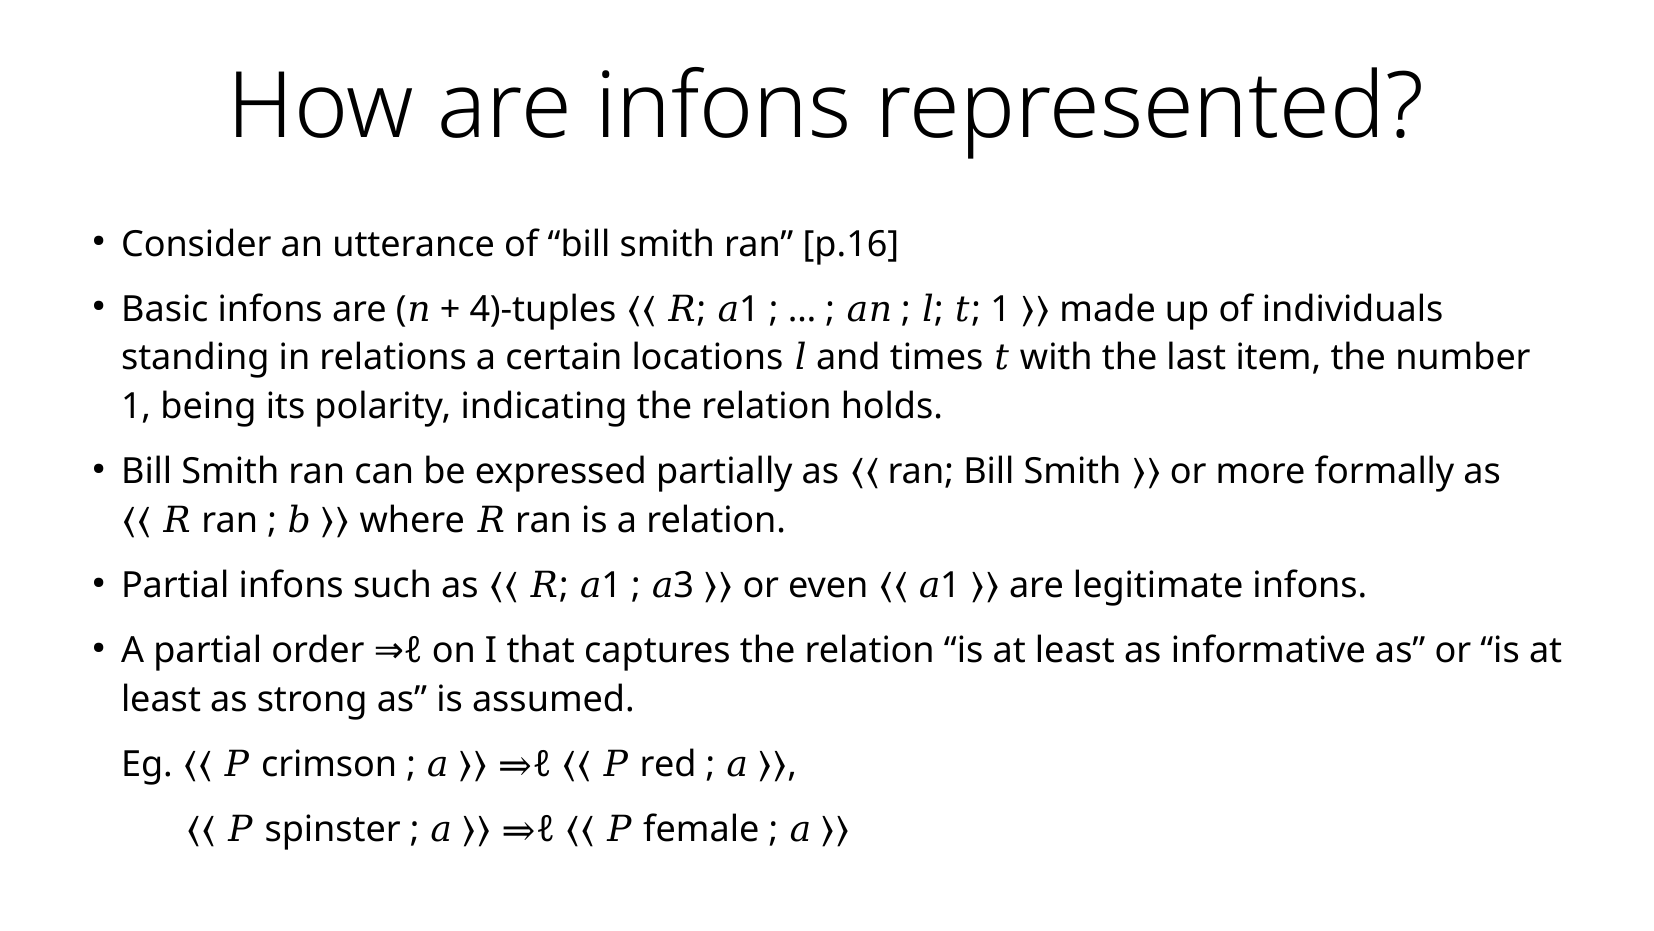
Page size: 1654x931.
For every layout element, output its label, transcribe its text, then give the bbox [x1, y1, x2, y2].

list Consider an utterance of “bill smith ran” [p.16] Basic infons are (𝑛 + 4)-tuples ⟨⟨ 𝑅; 𝑎1 ; … ; 𝑎𝑛 ; 𝑙; 𝑡; 1 ⟩⟩ made up of individuals standing in relations a certain locations 𝑙 and times 𝑡 with the last item, the number 1, being its polarity, indicating the relation holds. Bill Smith ran can be expressed partially as ⟨⟨ ran; Bill Smith ⟩⟩ or more formally as ⟨⟨ 𝑅 ran ; 𝑏 ⟩⟩ where 𝑅 ran is a relation. Partial infons such as ⟨⟨ 𝑅; 𝑎1 ; 𝑎3 ⟩⟩ or even ⟨⟨ 𝑎1 ⟩⟩ are legitimate infons. A partial order ⇒ℓ on I that captures the relation “is at least as informative as” or “is at least as strong as” is assumed. Eg. ⟨⟨ 𝑃 crimson ; 𝑎 ⟩⟩ ⇒ℓ ⟨⟨ 𝑃 red ; 𝑎 ⟩⟩, ⟨⟨ 𝑃 spinster ; 𝑎 ⟩⟩ ⇒ℓ ⟨⟨ 𝑃 female ; 𝑎 ⟩⟩ [82, 217, 1571, 863]
title How are infons represented? [82, 37, 1571, 193]
